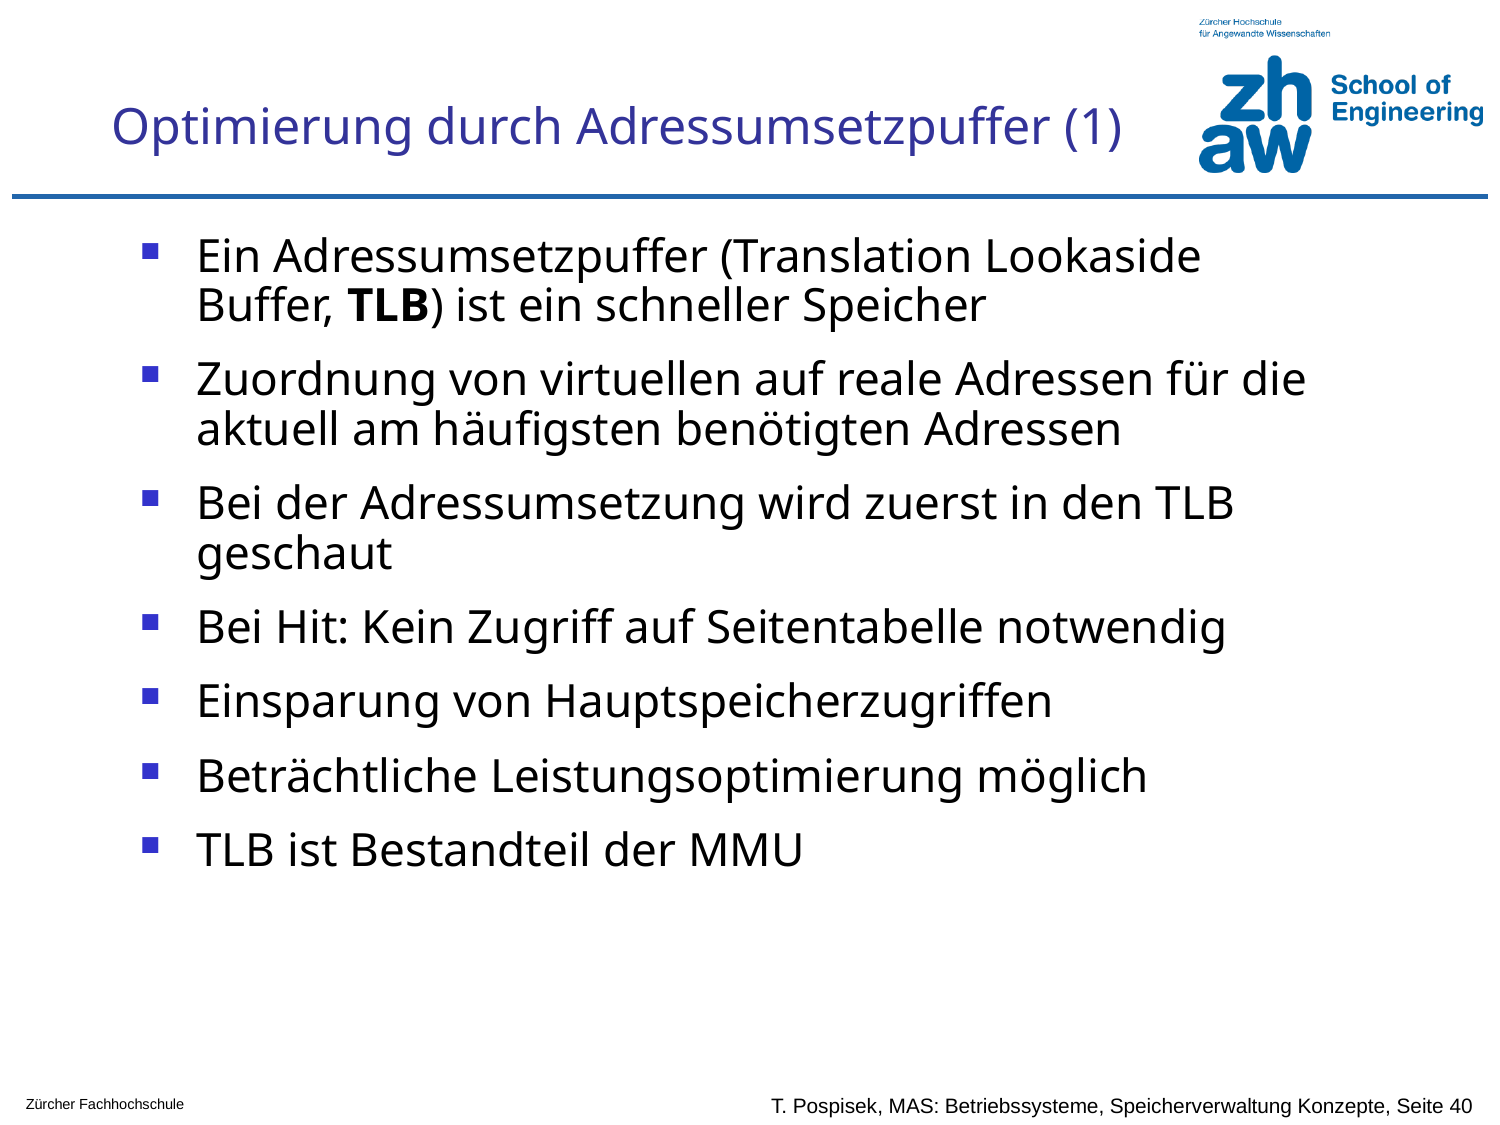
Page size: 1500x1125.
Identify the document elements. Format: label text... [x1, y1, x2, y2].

list Ein Adressumsetzpuffer (Translation Lookaside Buffer, TLB) ist ein schneller Speicher Zuordnung von virtuellen auf reale Adressen für die aktuell am häufigsten benötigten Adressen Bei der Adressumsetzung wird zuerst in den TLB geschaut Bei Hit: Kein Zugriff auf Seitentabelle notwendig Einsparung von Hauptspeicherzugriffen Beträchtliche Leistungsoptimierung möglich TLB ist Bestandteil der MMU [125, 224, 1350, 1000]
title Optimierung durch Adressumsetzpuffer (1) [96, 50, 1375, 163]
picture [1199, 19, 1483, 173]
